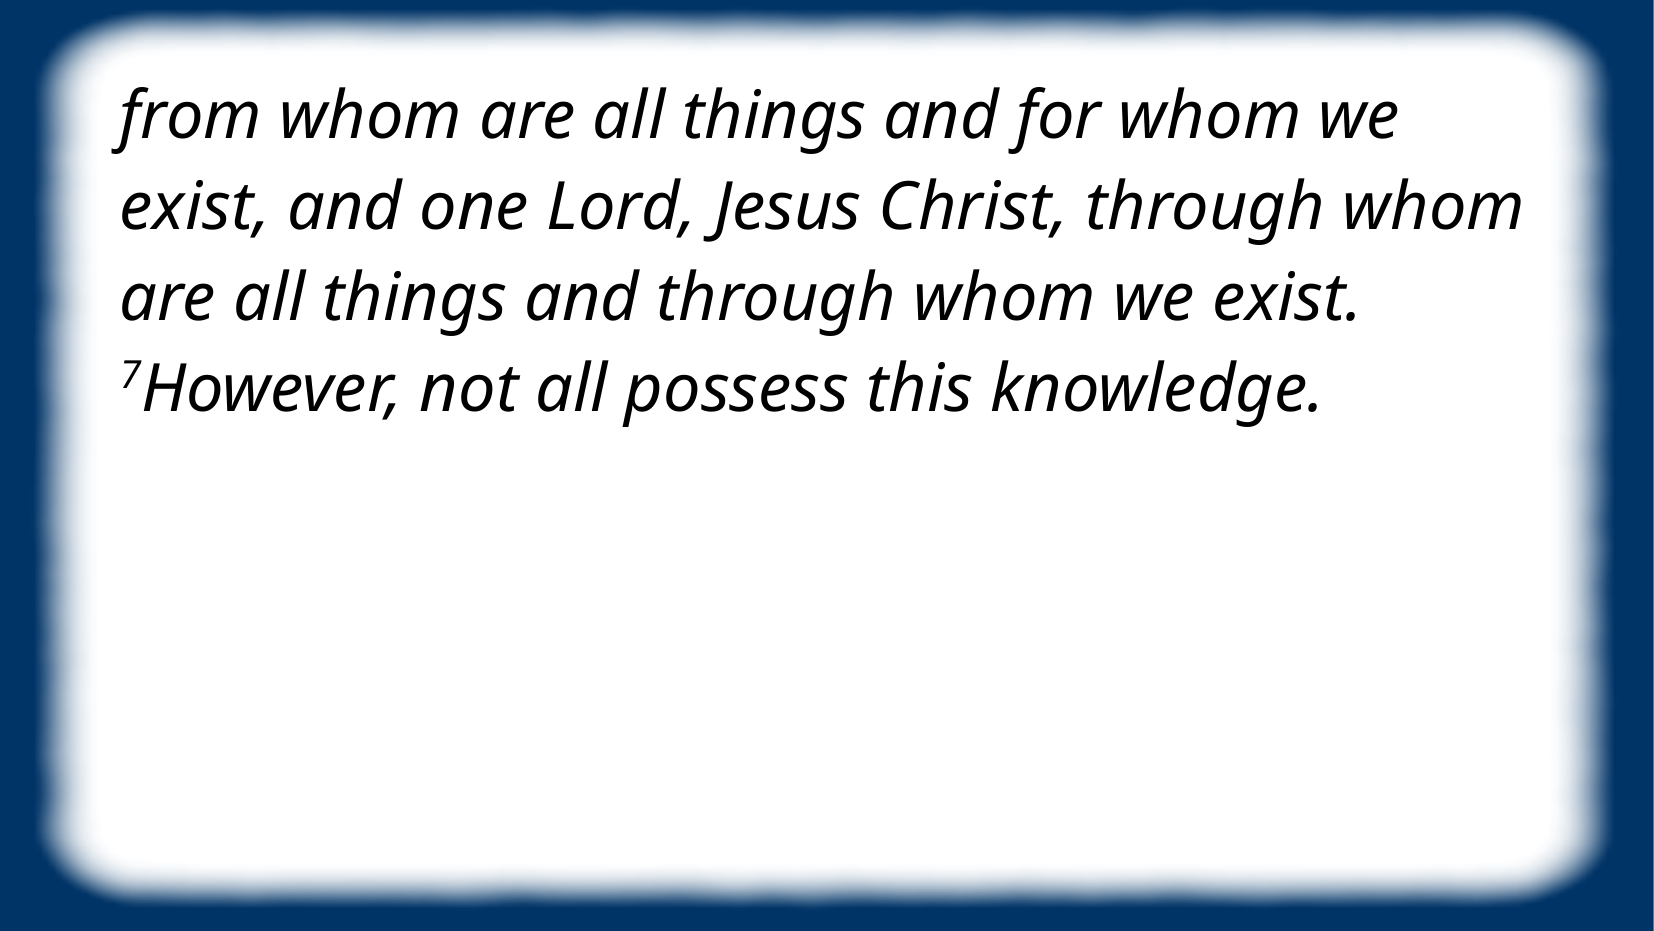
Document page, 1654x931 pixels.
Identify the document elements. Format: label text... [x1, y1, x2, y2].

text_box from whom are all things and for whom we exist, and one Lord, Jesus Christ, through whom are all things and through whom we exist. 7However, not all possess this knowledge. [105, 60, 1561, 430]
picture [0, 0, 1654, 931]
